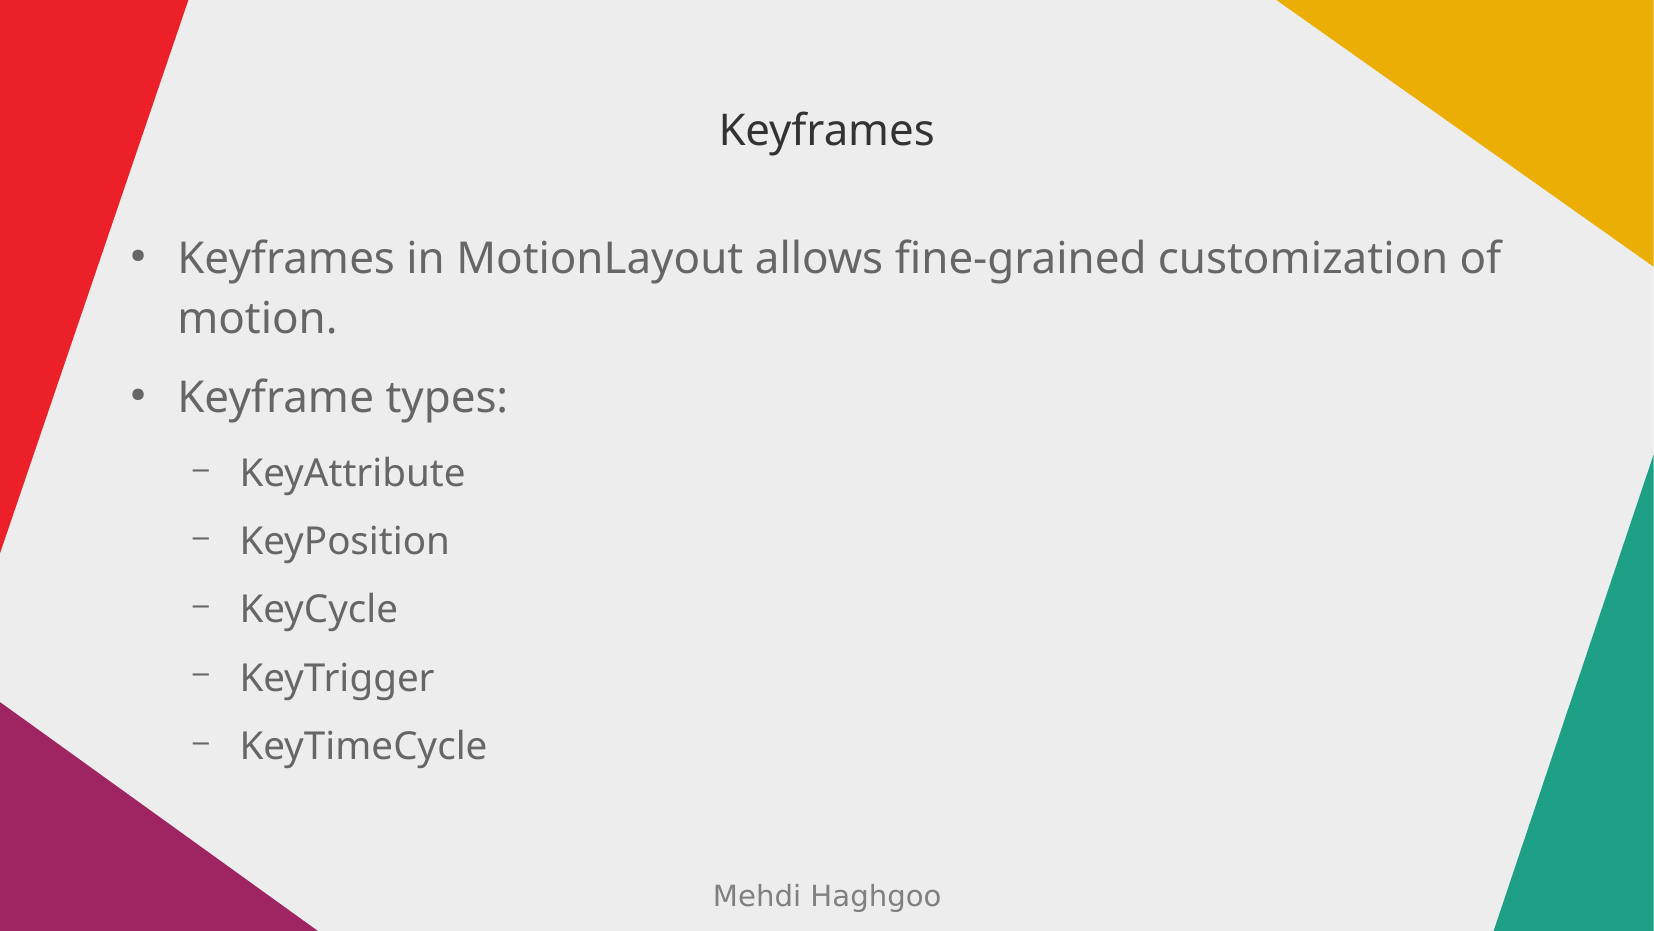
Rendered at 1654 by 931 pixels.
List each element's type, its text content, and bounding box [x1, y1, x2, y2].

list Keyframes in MotionLayout allows fine-grained customization of motion. Keyframe types: KeyAttribute KeyPosition KeyCycle KeyTrigger KeyTimeCycle [114, 226, 1539, 775]
title Keyframes [114, 54, 1539, 203]
